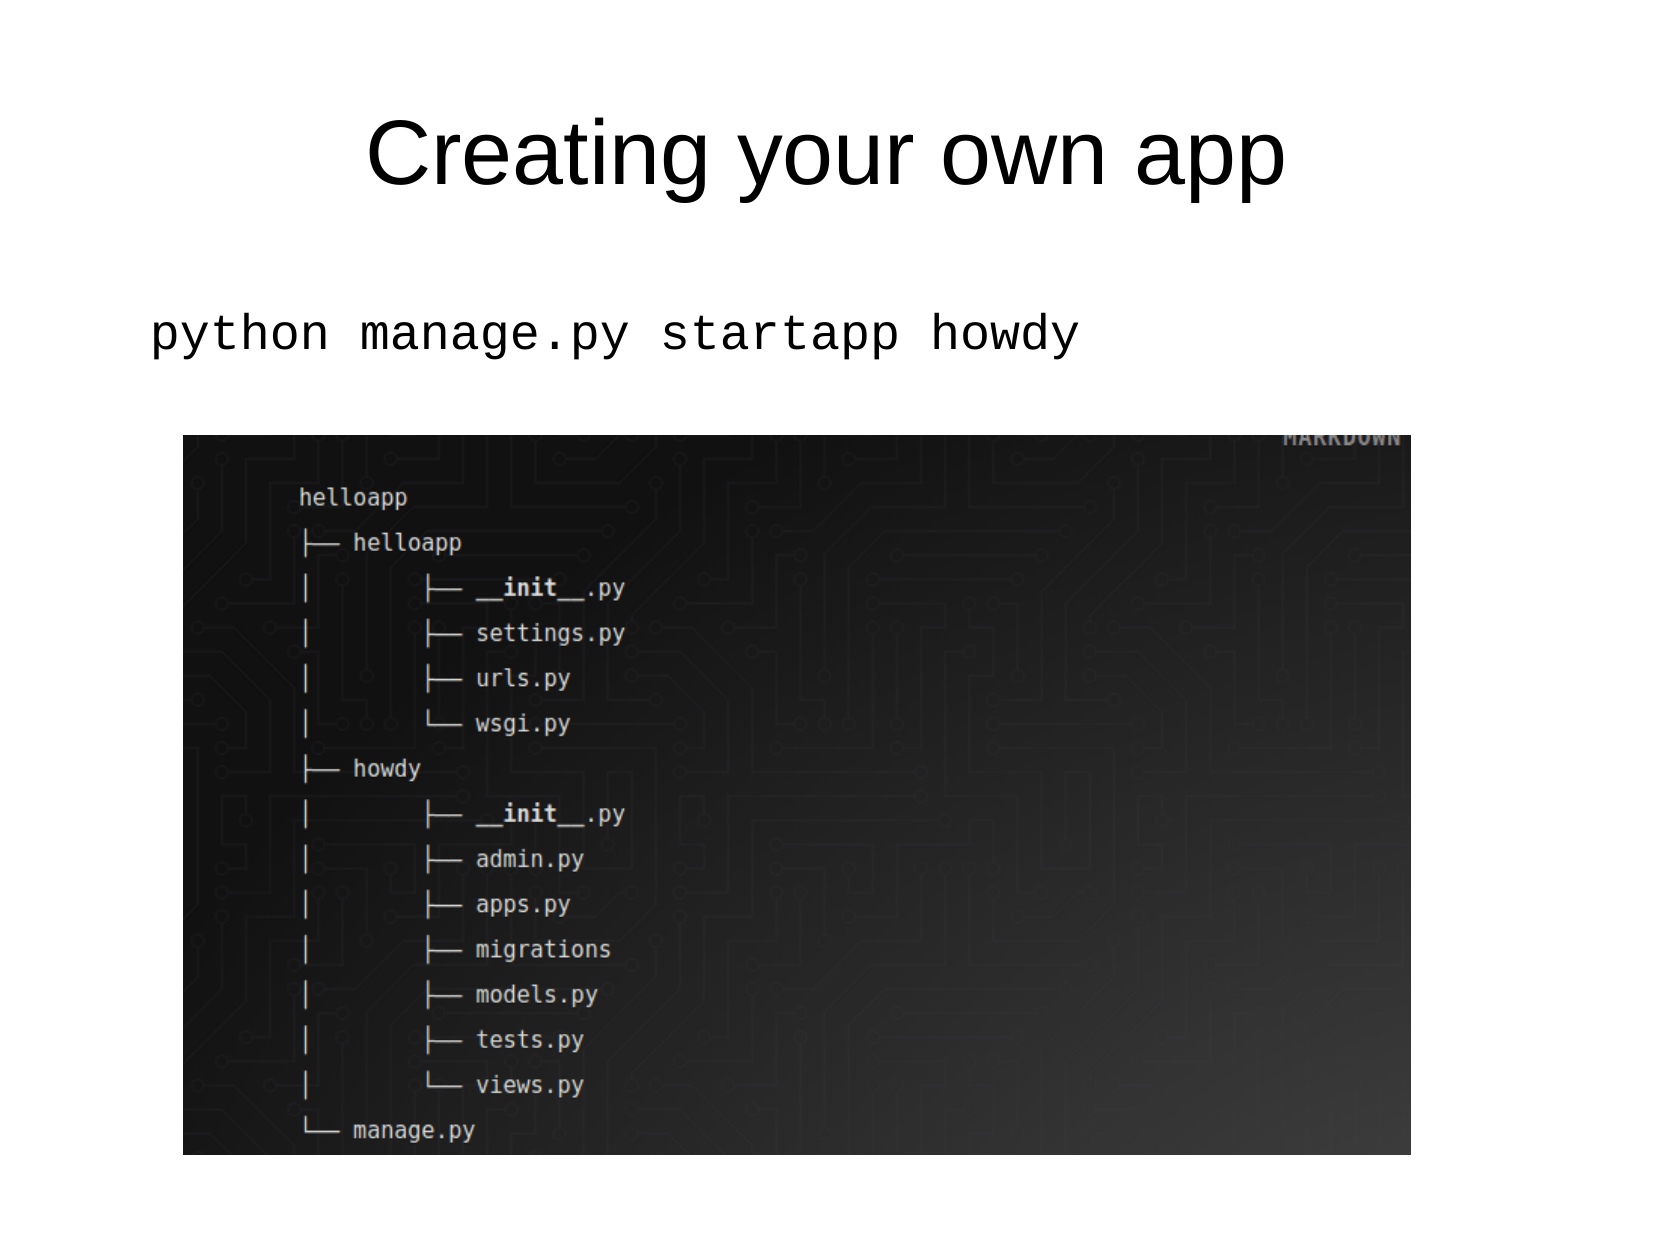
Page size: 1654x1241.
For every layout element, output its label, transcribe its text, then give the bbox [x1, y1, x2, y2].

picture [183, 435, 1411, 1156]
text_box python manage.py startapp howdy [135, 300, 1411, 421]
title Creating your own app [82, 49, 1571, 257]
